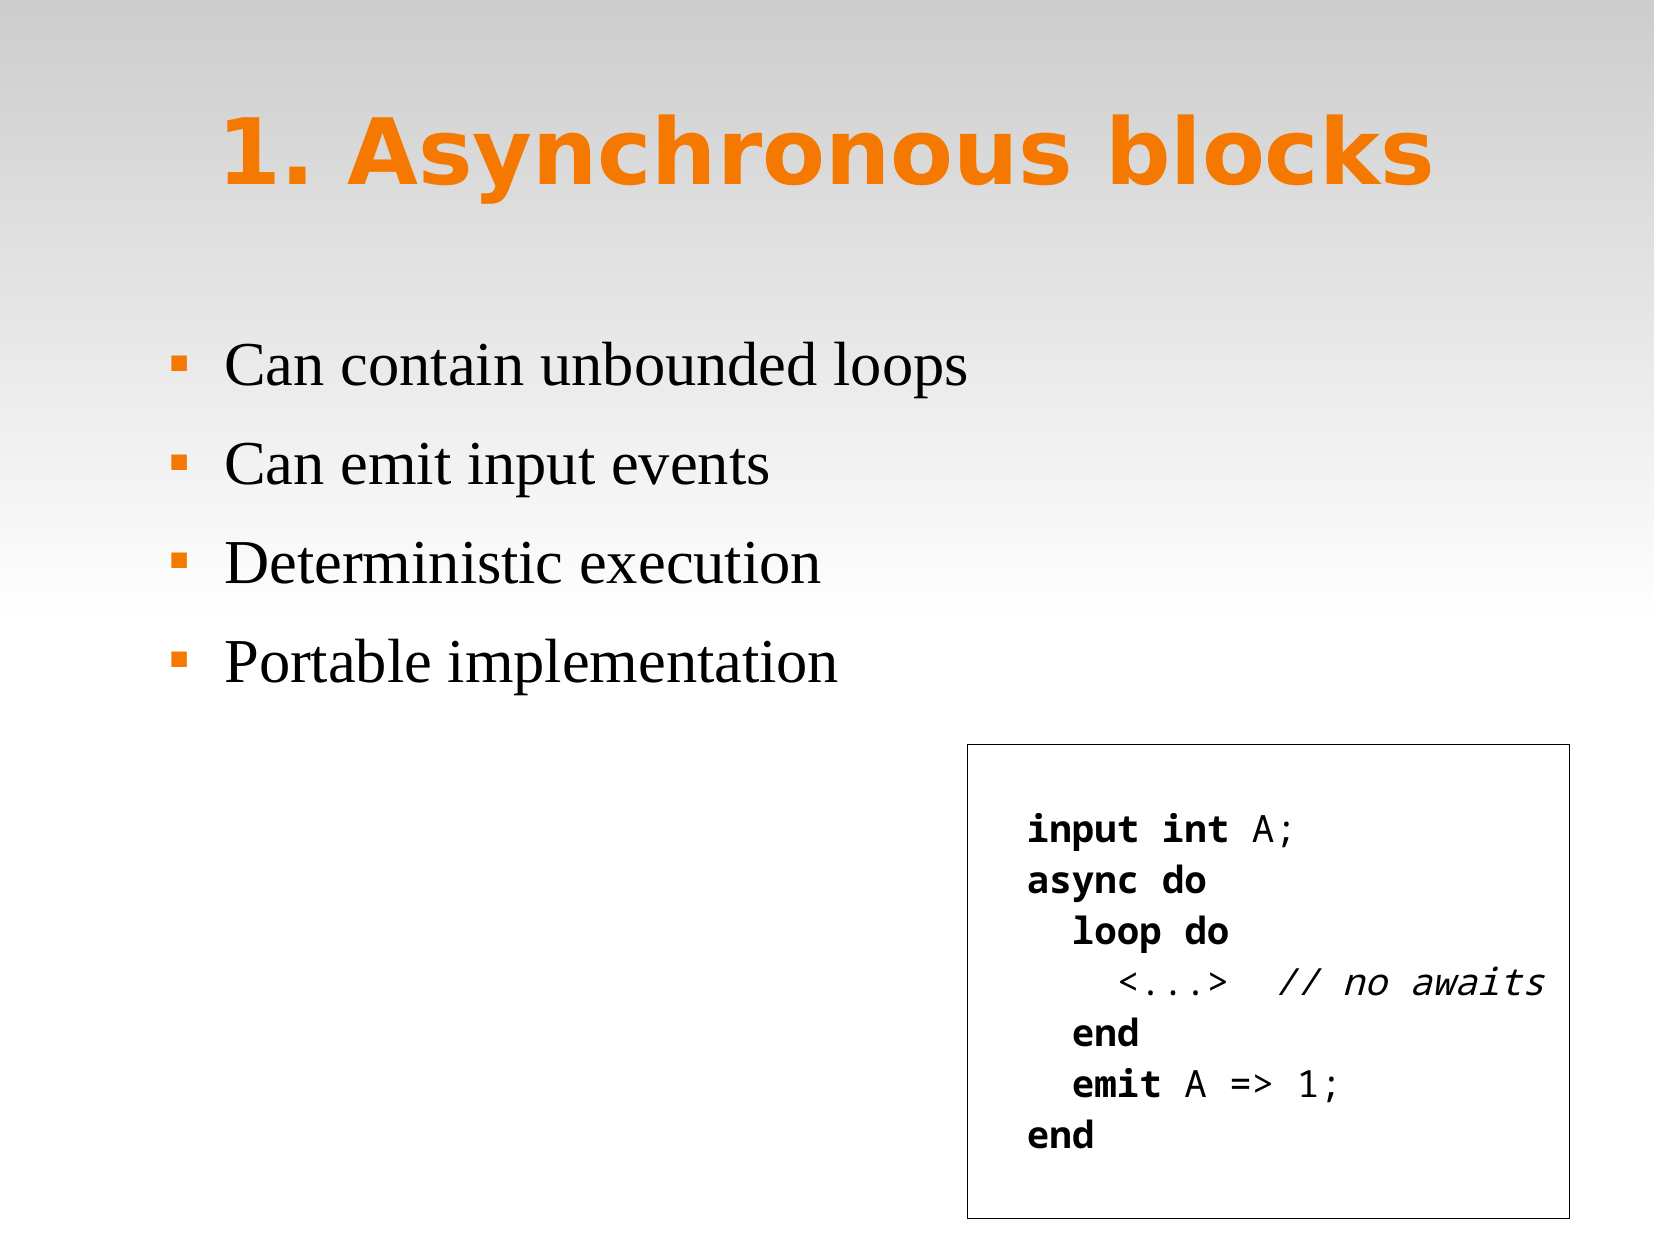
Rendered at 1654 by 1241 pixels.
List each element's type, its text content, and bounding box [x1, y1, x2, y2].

title 1. Asynchronous blocks [82, 49, 1571, 231]
list Can contain unbounded loops Can emit input events Deterministic execution Portable implementation [82, 231, 1571, 1035]
text_box input int A; async do loop do <...> // no awaits end emit A => 1; end [967, 744, 1570, 1161]
